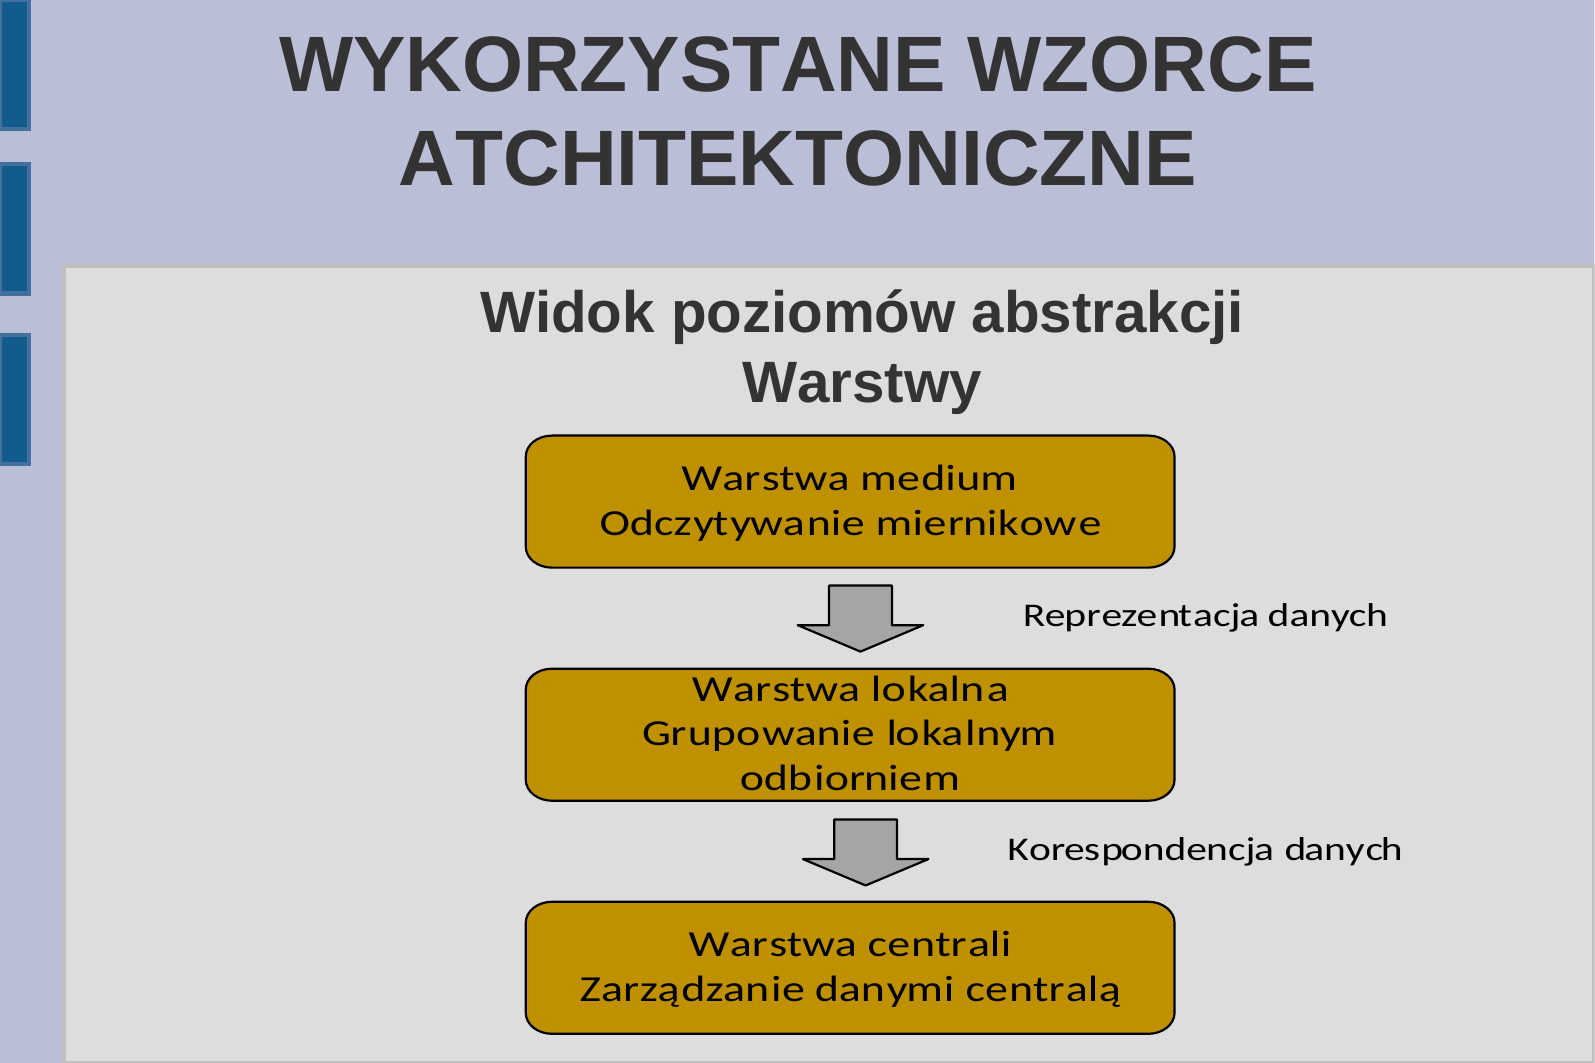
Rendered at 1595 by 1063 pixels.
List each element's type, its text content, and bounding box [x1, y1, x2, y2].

title WYKORZYSTANE WZORCE ATCHITEKTONICZNE [117, 13, 1479, 191]
text_box Widok poziomów abstrakcji Warstwy [181, 254, 1544, 433]
chart [521, 433, 1458, 1036]
